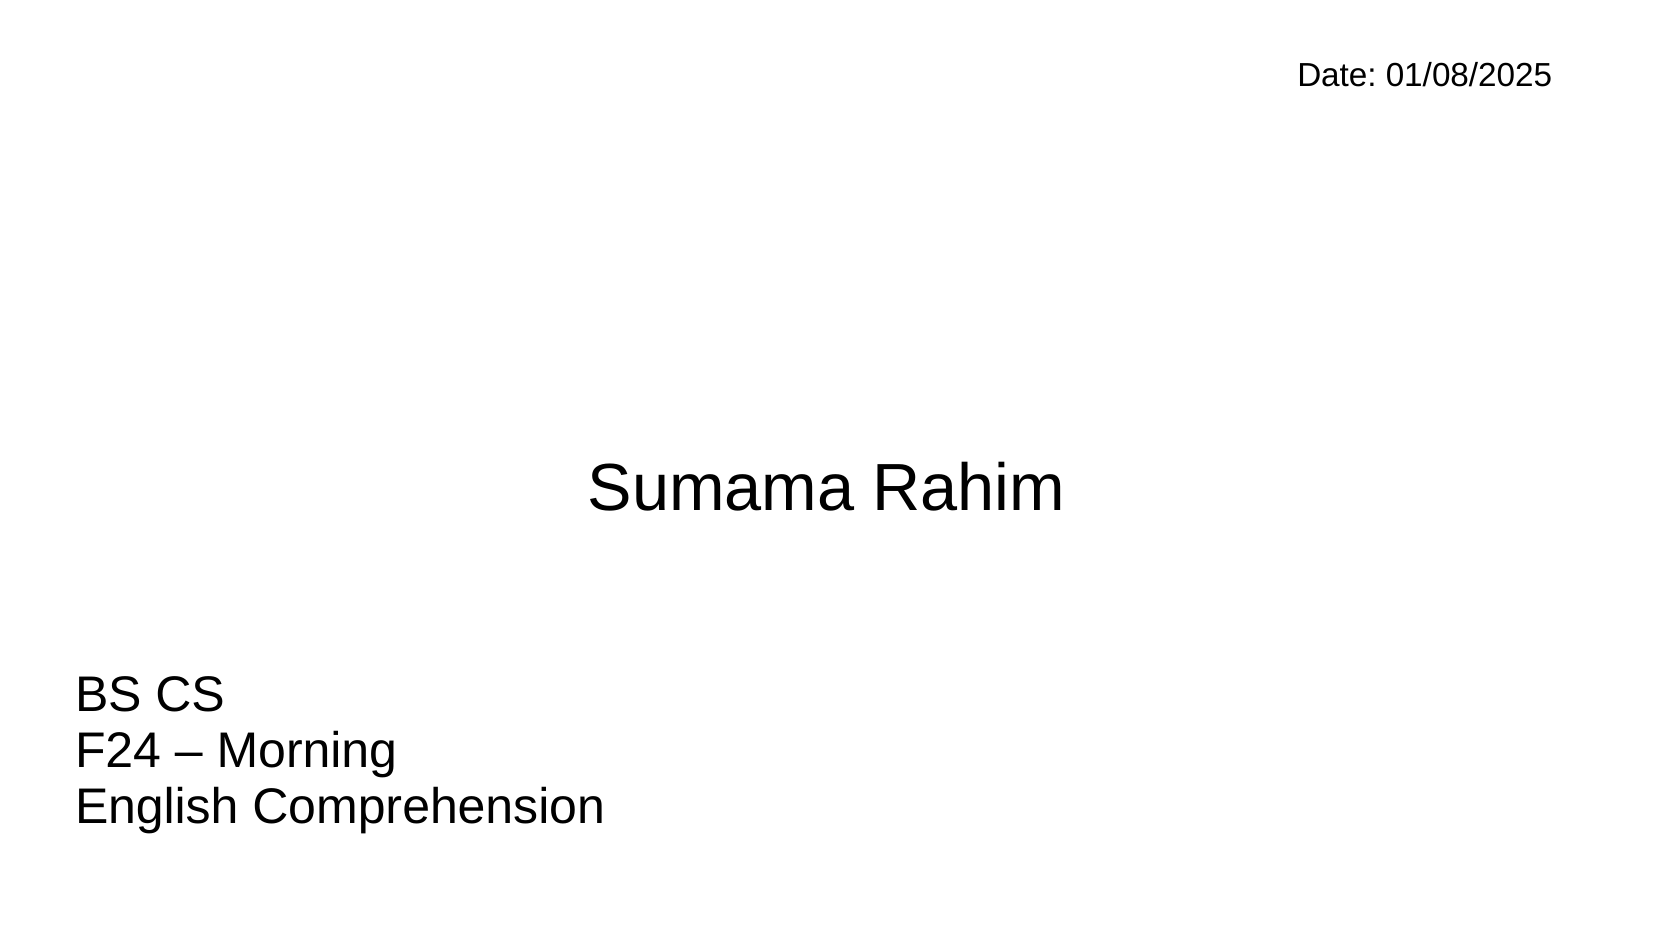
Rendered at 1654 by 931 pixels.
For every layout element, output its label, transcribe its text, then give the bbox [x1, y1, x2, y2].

text_box BS CS F24 – Morning English Comprehension [75, 562, 1564, 931]
text_box Date: 01/08/2025 [1237, 37, 1613, 113]
subtitle Sumama Rahim [82, 217, 1571, 758]
